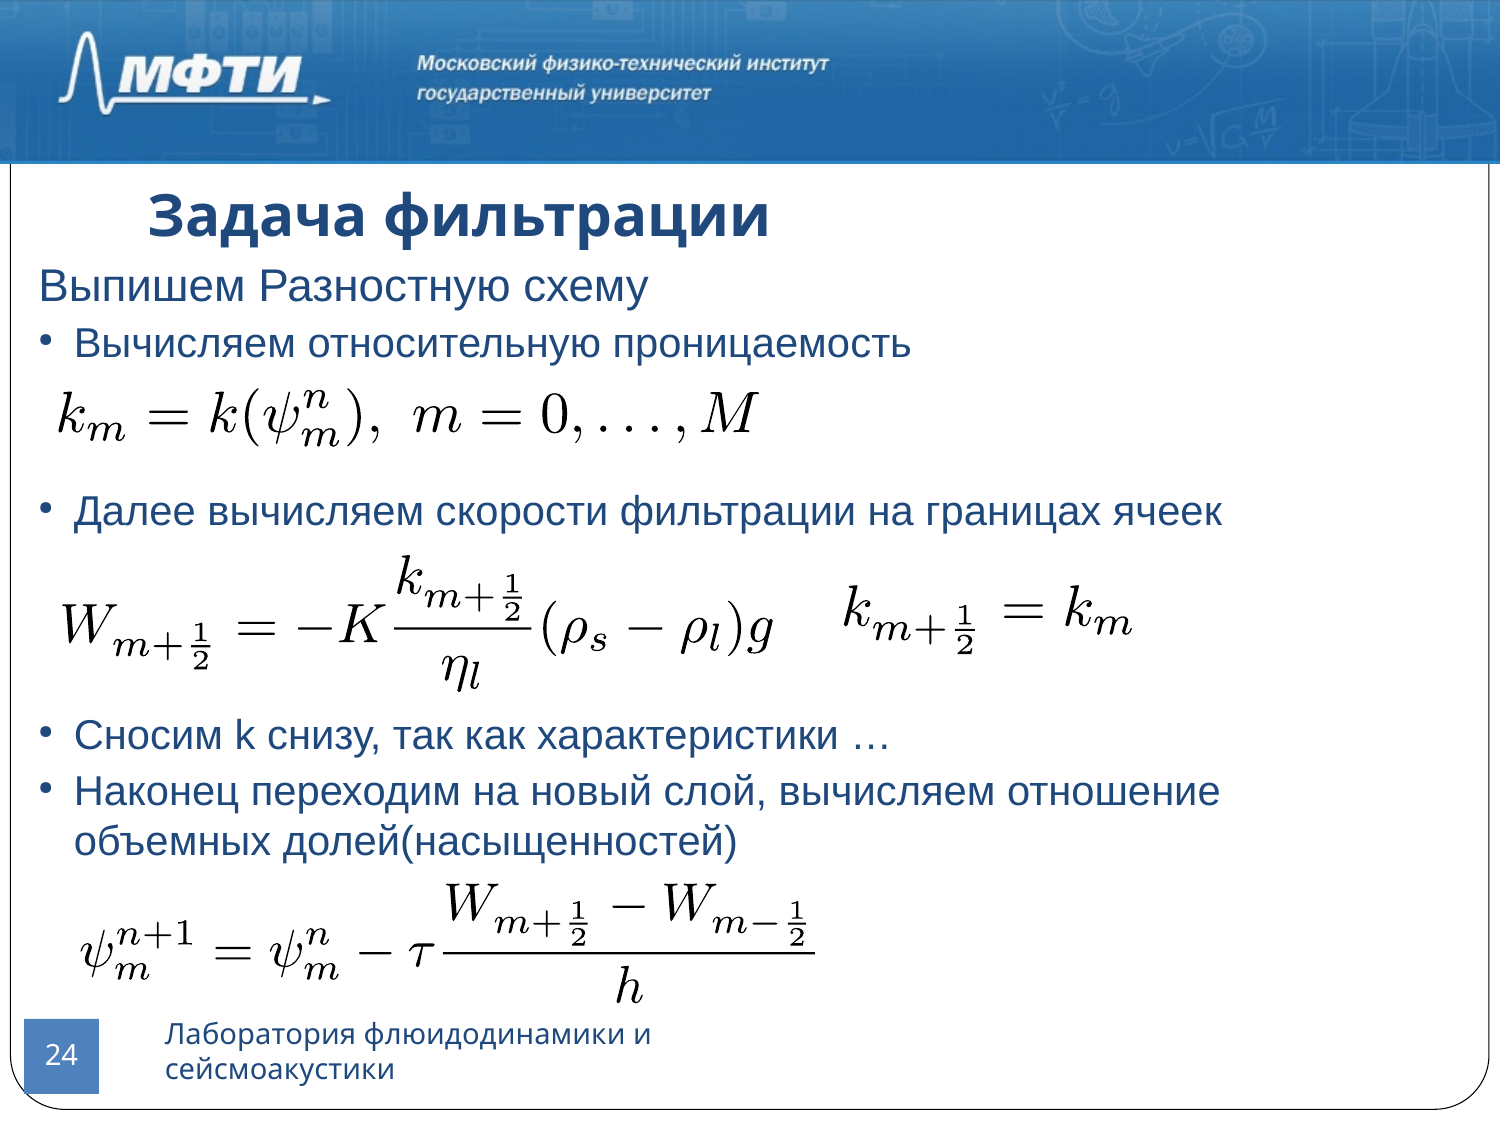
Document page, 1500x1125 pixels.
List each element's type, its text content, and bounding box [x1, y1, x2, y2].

text_box [55, 388, 762, 447]
text_box Задача фильтрации [147, 160, 1425, 265]
text_box [840, 585, 1134, 655]
text_box Лаборатория флюидодинамики и сейсмоакустики [150, 1012, 880, 1088]
text_box [59, 555, 775, 693]
picture [0, 0, 1500, 164]
text_box <номер> [24, 1018, 99, 1094]
text_box Выпишем Разностную схему Вычисляем относительную проницаемость Далее вычисляем скорости фильтрации на границах ячеек Сносим k снизу, так как характеристики … Наконец переходим на новый слой, вычисляем отношение объемных долей(насыщенностей) [23, 248, 1347, 957]
text_box [79, 883, 815, 1004]
